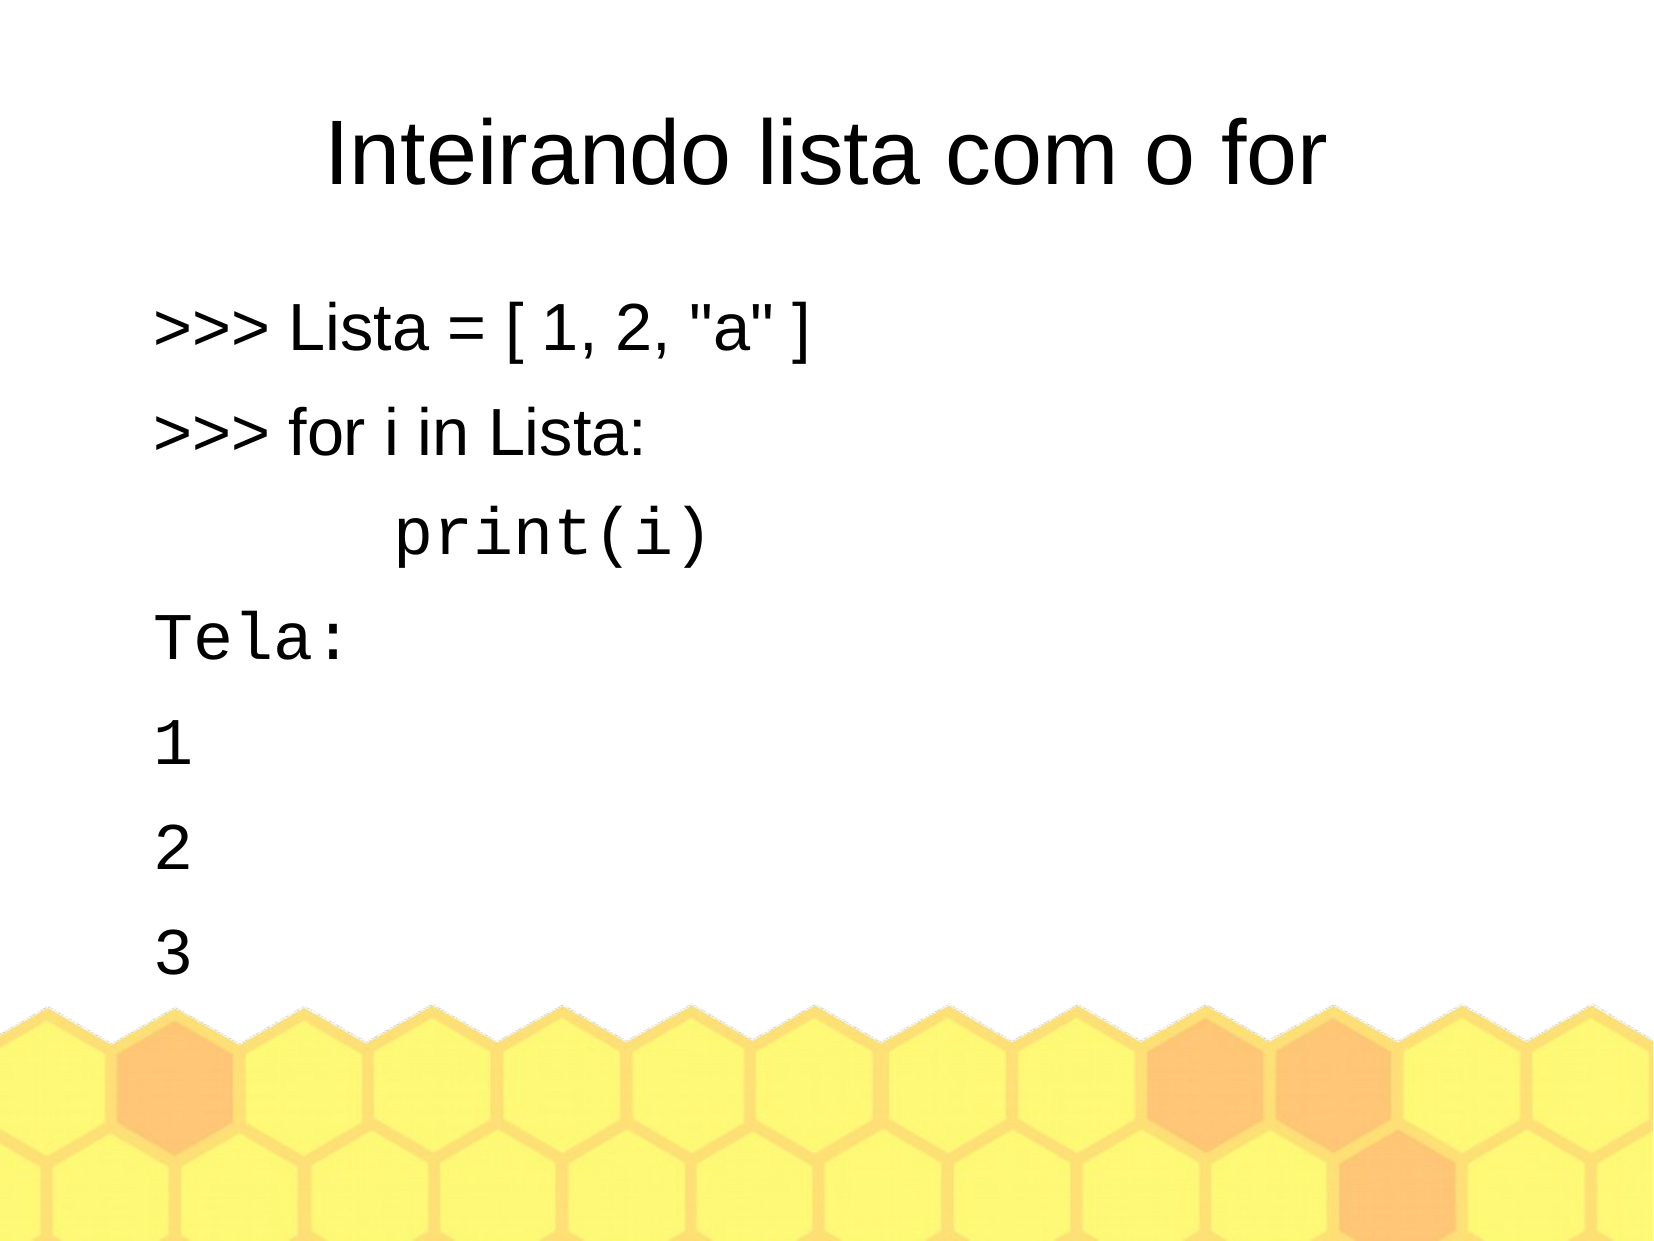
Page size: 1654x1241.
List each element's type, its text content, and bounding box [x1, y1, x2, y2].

list >>> Lista = [ 1, 2, "a" ] >>> for i in Lista: print(i) Tela: 1 2 3 [82, 290, 1571, 1217]
picture [0, 1001, 1654, 1241]
title Inteirando lista com o for [82, 49, 1571, 257]
